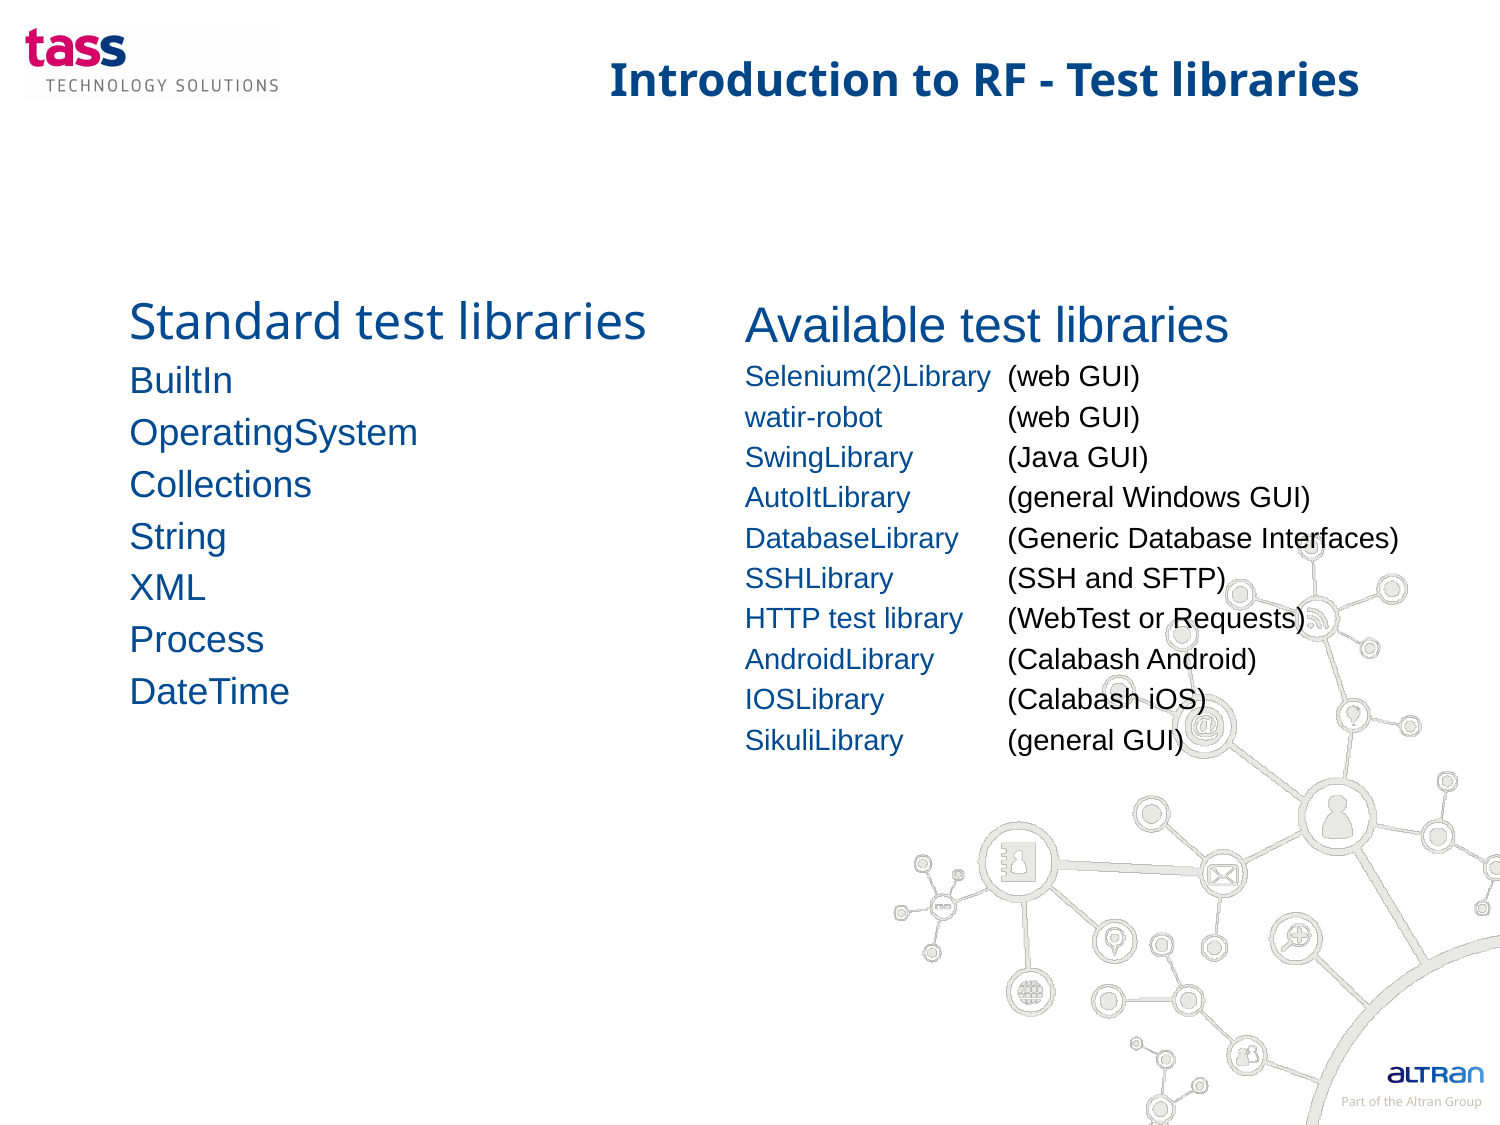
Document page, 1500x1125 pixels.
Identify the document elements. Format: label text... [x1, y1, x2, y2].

list Available test libraries Selenium(2)Library (web GUI) watir-robot (web GUI) SwingLibrary (Java GUI) AutoItLibrary (general Windows GUI) DatabaseLibrary (Generic Database Interfaces) SSHLibrary (SSH and SFTP) HTTP test library (WebTest or Requests) AndroidLibrary (Calabash Android) IOSLibrary (Calabash iOS) SikuliLibrary (general GUI) [692, 179, 1437, 1014]
picture [1385, 1064, 1485, 1087]
picture [24, 24, 280, 102]
title Introduction to RF - Test libraries [336, 30, 1375, 126]
list Standard test libraries BuiltIn OperatingSystem Collections String XML Process DateTime [76, 161, 730, 996]
